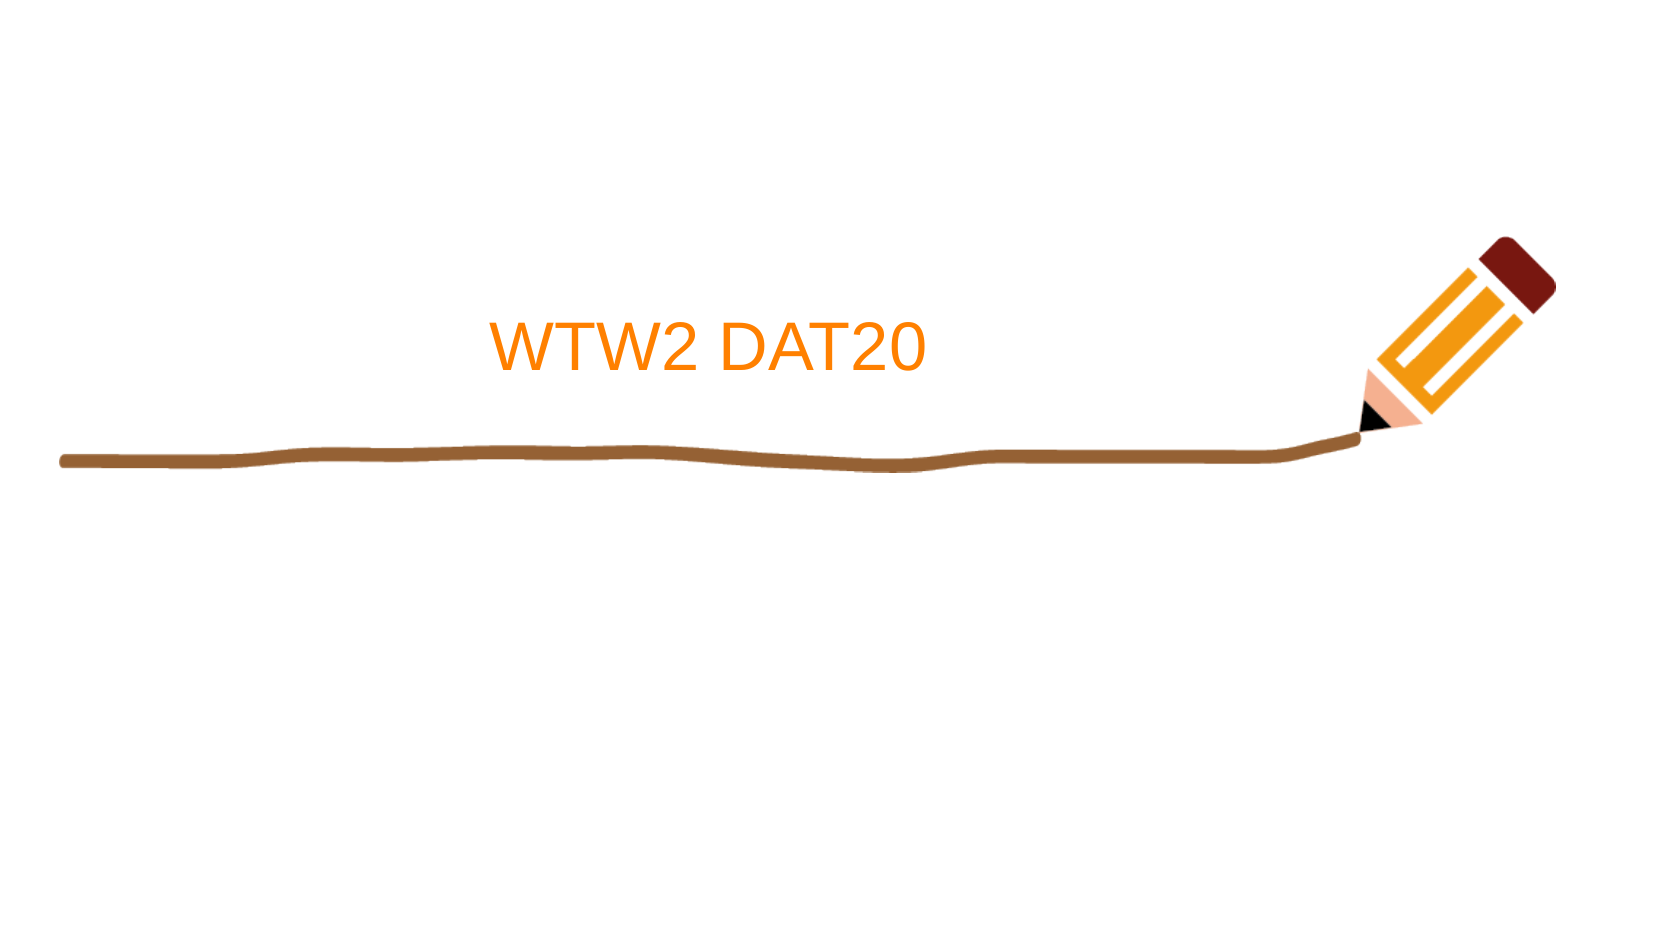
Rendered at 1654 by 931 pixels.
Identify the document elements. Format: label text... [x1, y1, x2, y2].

title WTW2 DAT20 [88, 265, 1329, 429]
picture [59, 236, 1556, 473]
